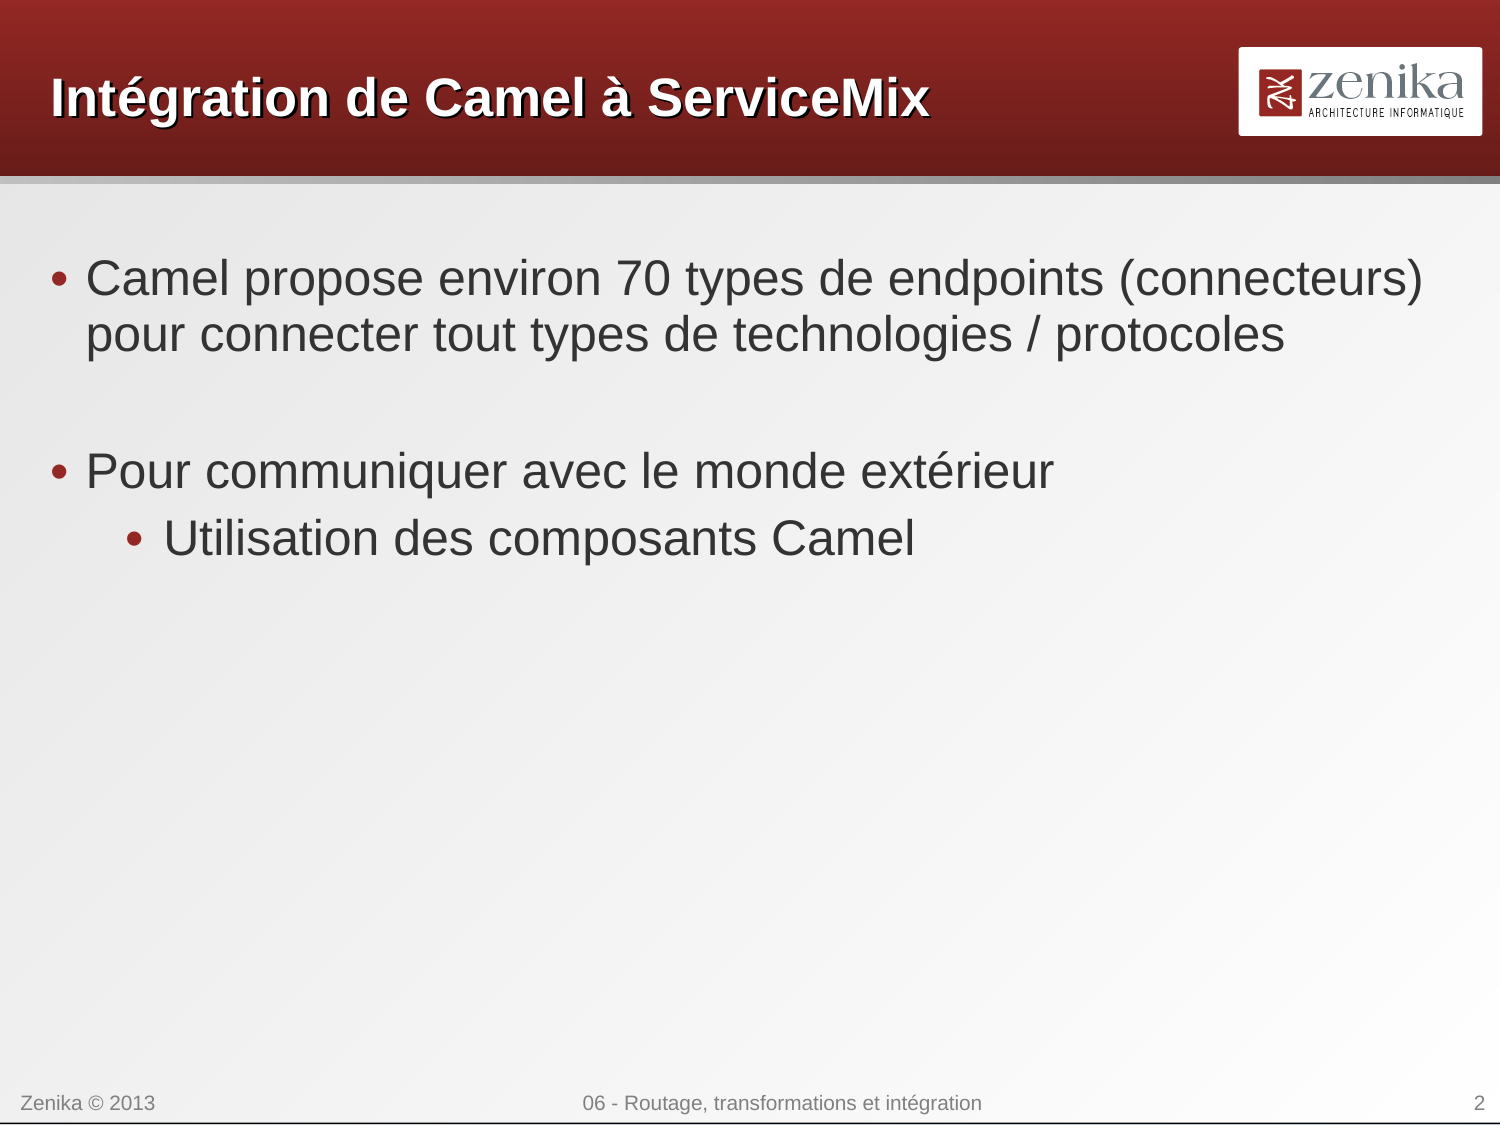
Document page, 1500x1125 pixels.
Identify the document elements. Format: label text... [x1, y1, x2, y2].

title Intégration de Camel à ServiceMix [50, 22, 1206, 172]
picture [1257, 58, 1464, 125]
list Camel propose environ 70 types de endpoints (connecteurs) pour connecter tout types de technologies / protocoles Pour communiquer avec le monde extérieur Utilisation des composants Camel [50, 250, 1477, 1064]
